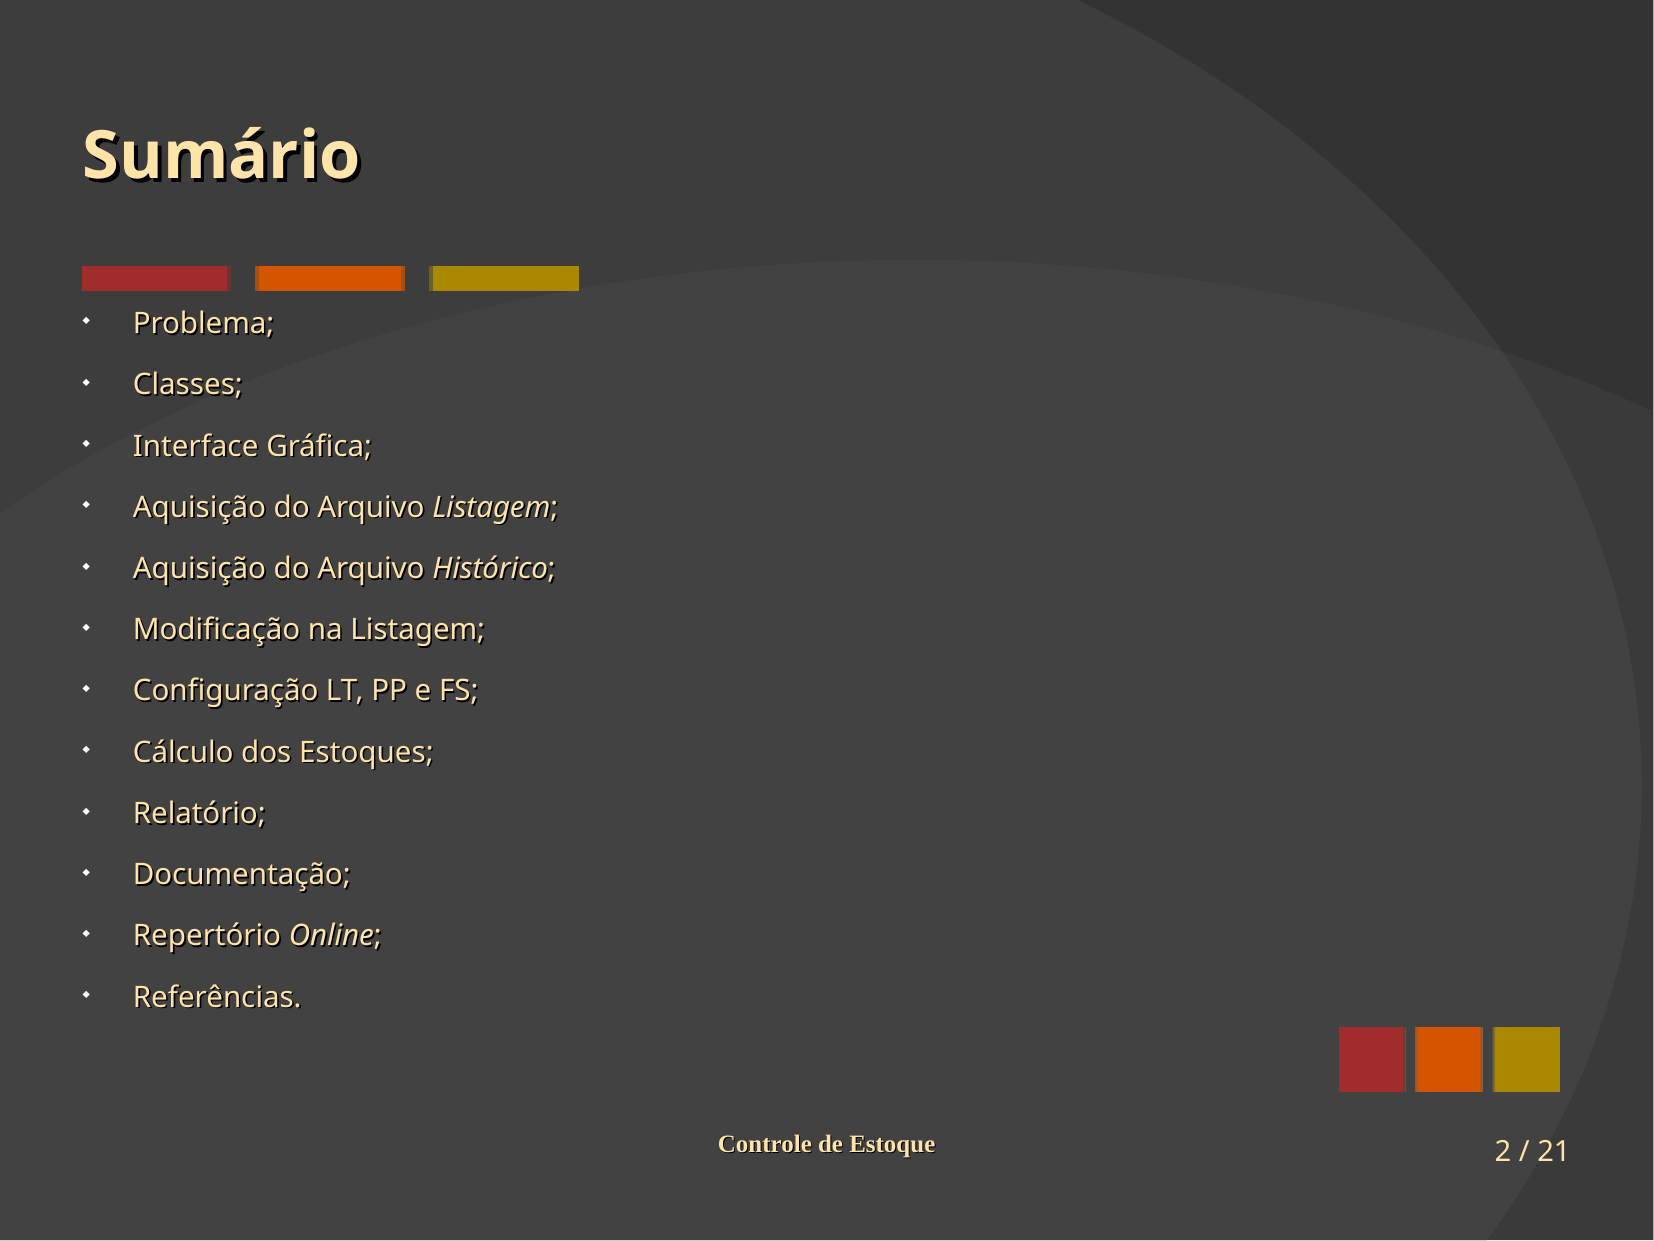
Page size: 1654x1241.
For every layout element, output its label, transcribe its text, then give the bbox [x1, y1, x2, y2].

list Problema; Classes; Interface Gráfica; Aquisição do Arquivo Listagem; Aquisição do Arquivo Histórico; Modificação na Listagem; Configuração LT, PP e FS; Cálculo dos Estoques; Relatório; Documentação; Repertório Online; Referências. [82, 302, 1571, 1022]
picture [1339, 1027, 1560, 1092]
title Sumário [82, 49, 1571, 257]
picture [82, 266, 579, 291]
